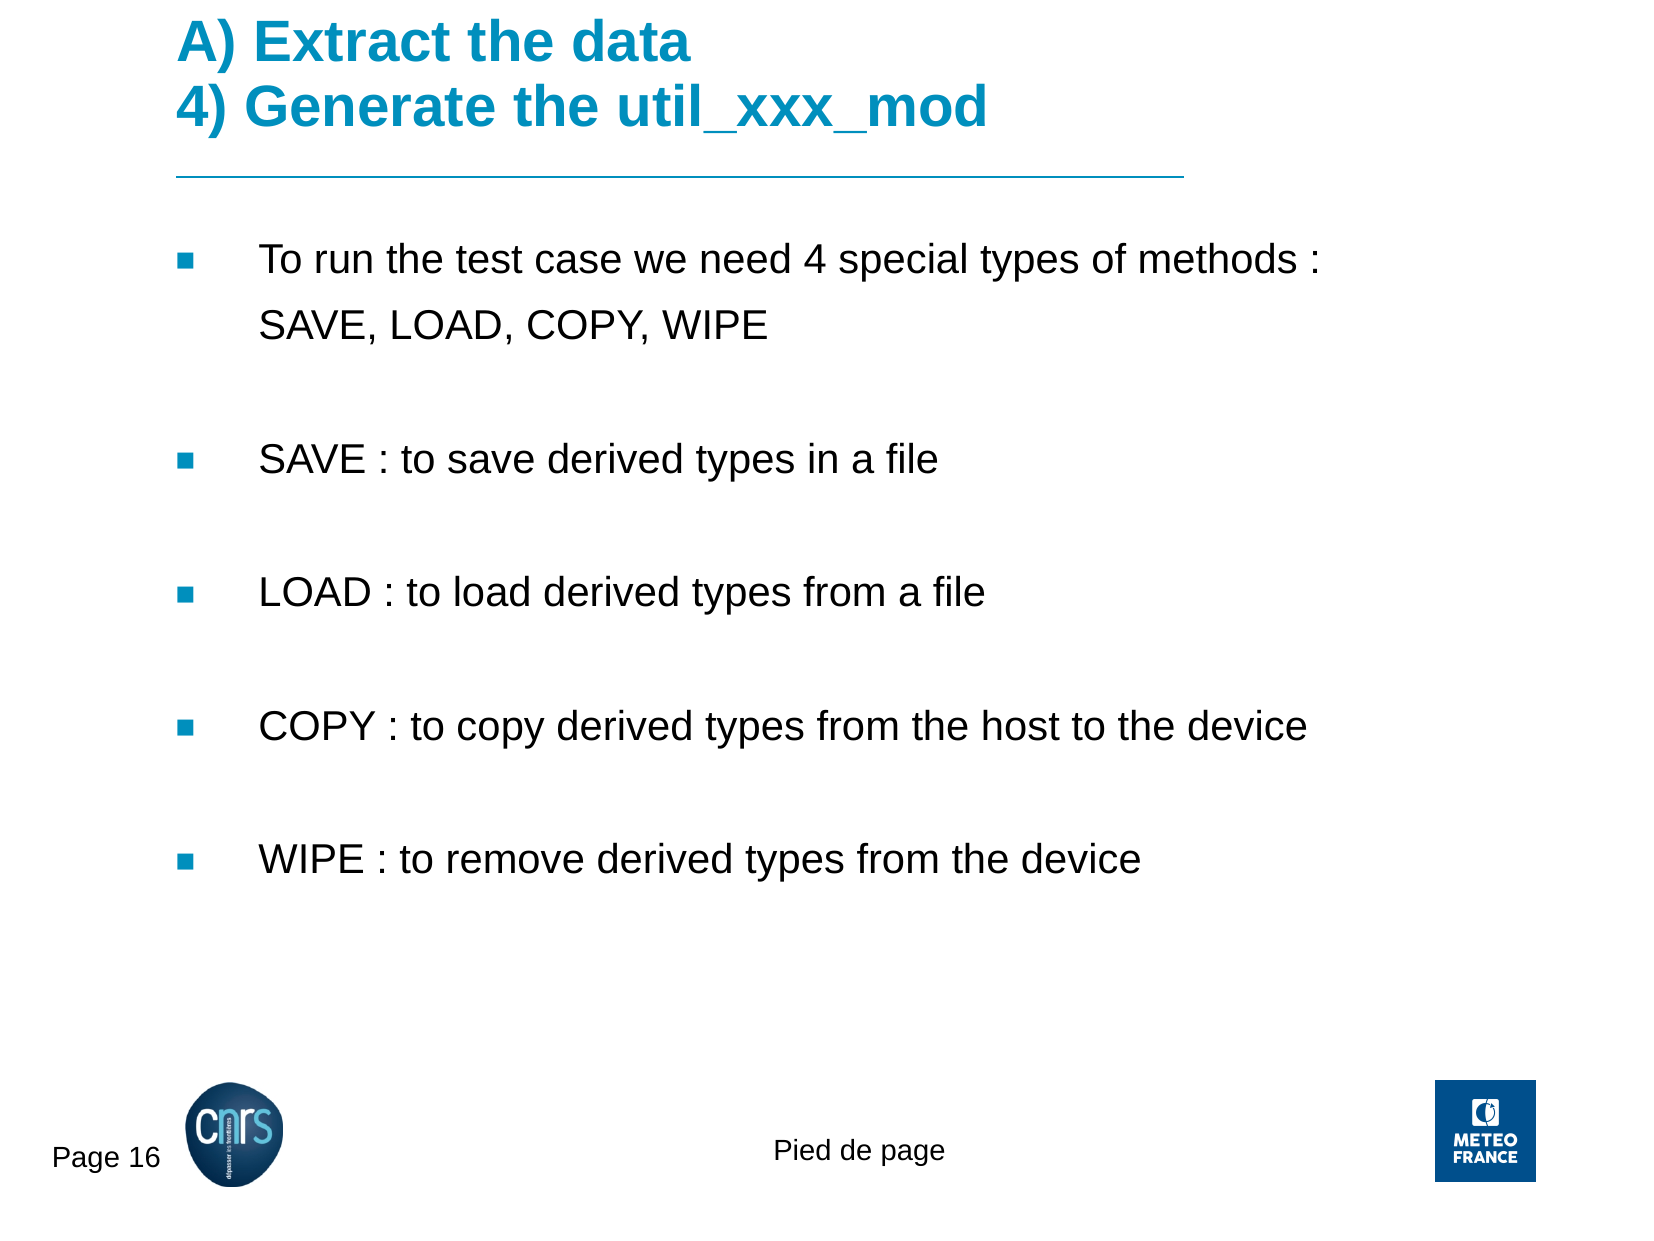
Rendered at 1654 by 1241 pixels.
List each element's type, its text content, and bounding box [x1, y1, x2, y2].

picture [185, 1082, 283, 1187]
list To run the test case we need 4 special types of methods : SAVE, LOAD, COPY, WIPE SAVE : to save derived types in a file LOAD : to load derived types from a file COPY : to copy derived types from the host to the device WIPE : to remove derived types from the device [157, 235, 1571, 1010]
title A) Extract the data 4) Generate the util_xxx_mod [176, 8, 1609, 139]
picture [1435, 1080, 1536, 1182]
